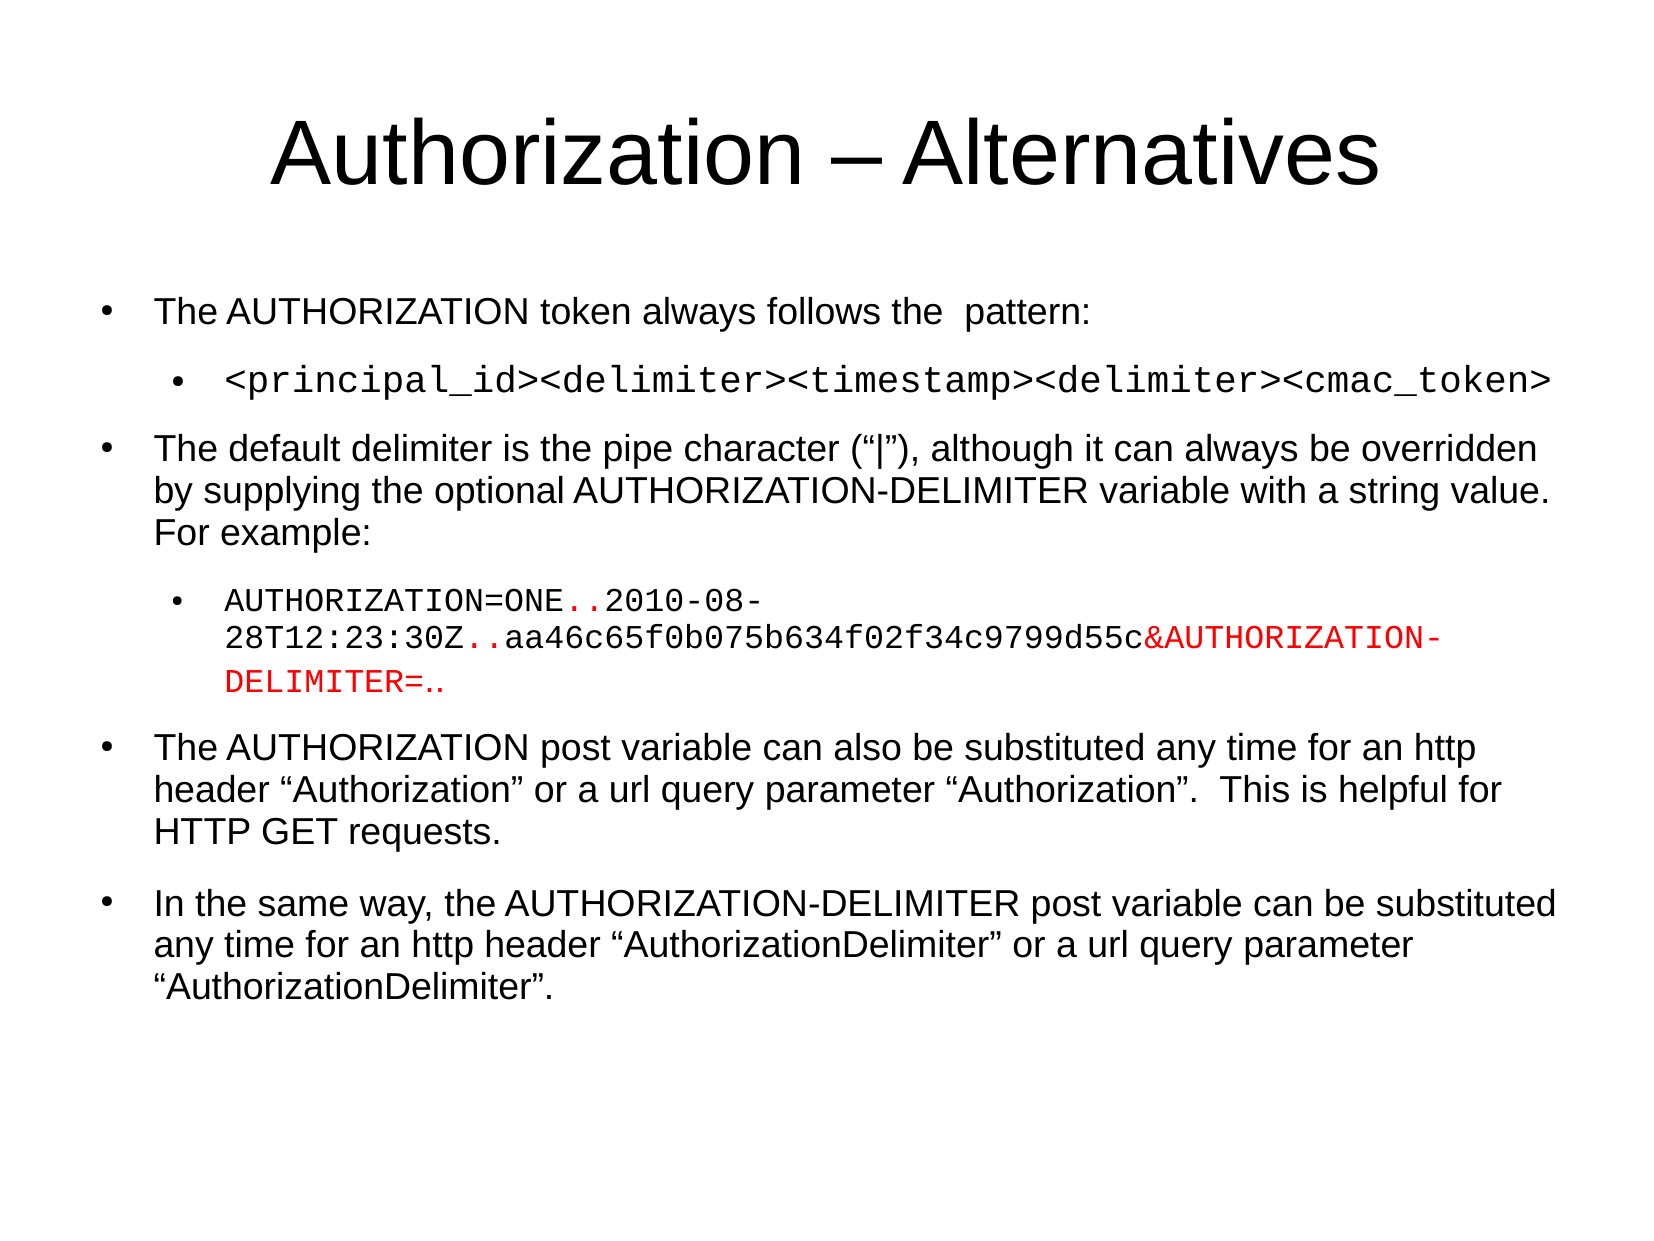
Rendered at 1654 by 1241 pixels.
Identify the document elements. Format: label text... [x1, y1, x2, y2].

list The AUTHORIZATION token always follows the pattern: <principal_id><delimiter><timestamp><delimiter><cmac_token> The default delimiter is the pipe character (“|”), although it can always be overridden by supplying the optional AUTHORIZATION-DELIMITER variable with a string value. For example: AUTHORIZATION=ONE..2010-08-28T12:23:30Z..aa46c65f0b075b634f02f34c9799d55c&AUTHORIZATION-DELIMITER=.. The AUTHORIZATION post variable can also be substituted any time for an http header “Authorization” or a url query parameter “Authorization”. This is helpful for HTTP GET requests. In the same way, the AUTHORIZATION-DELIMITER post variable can be substituted any time for an http header “AuthorizationDelimiter” or a url query parameter “AuthorizationDelimiter”. [82, 290, 1571, 1109]
title Authorization – Alternatives [82, 49, 1571, 257]
